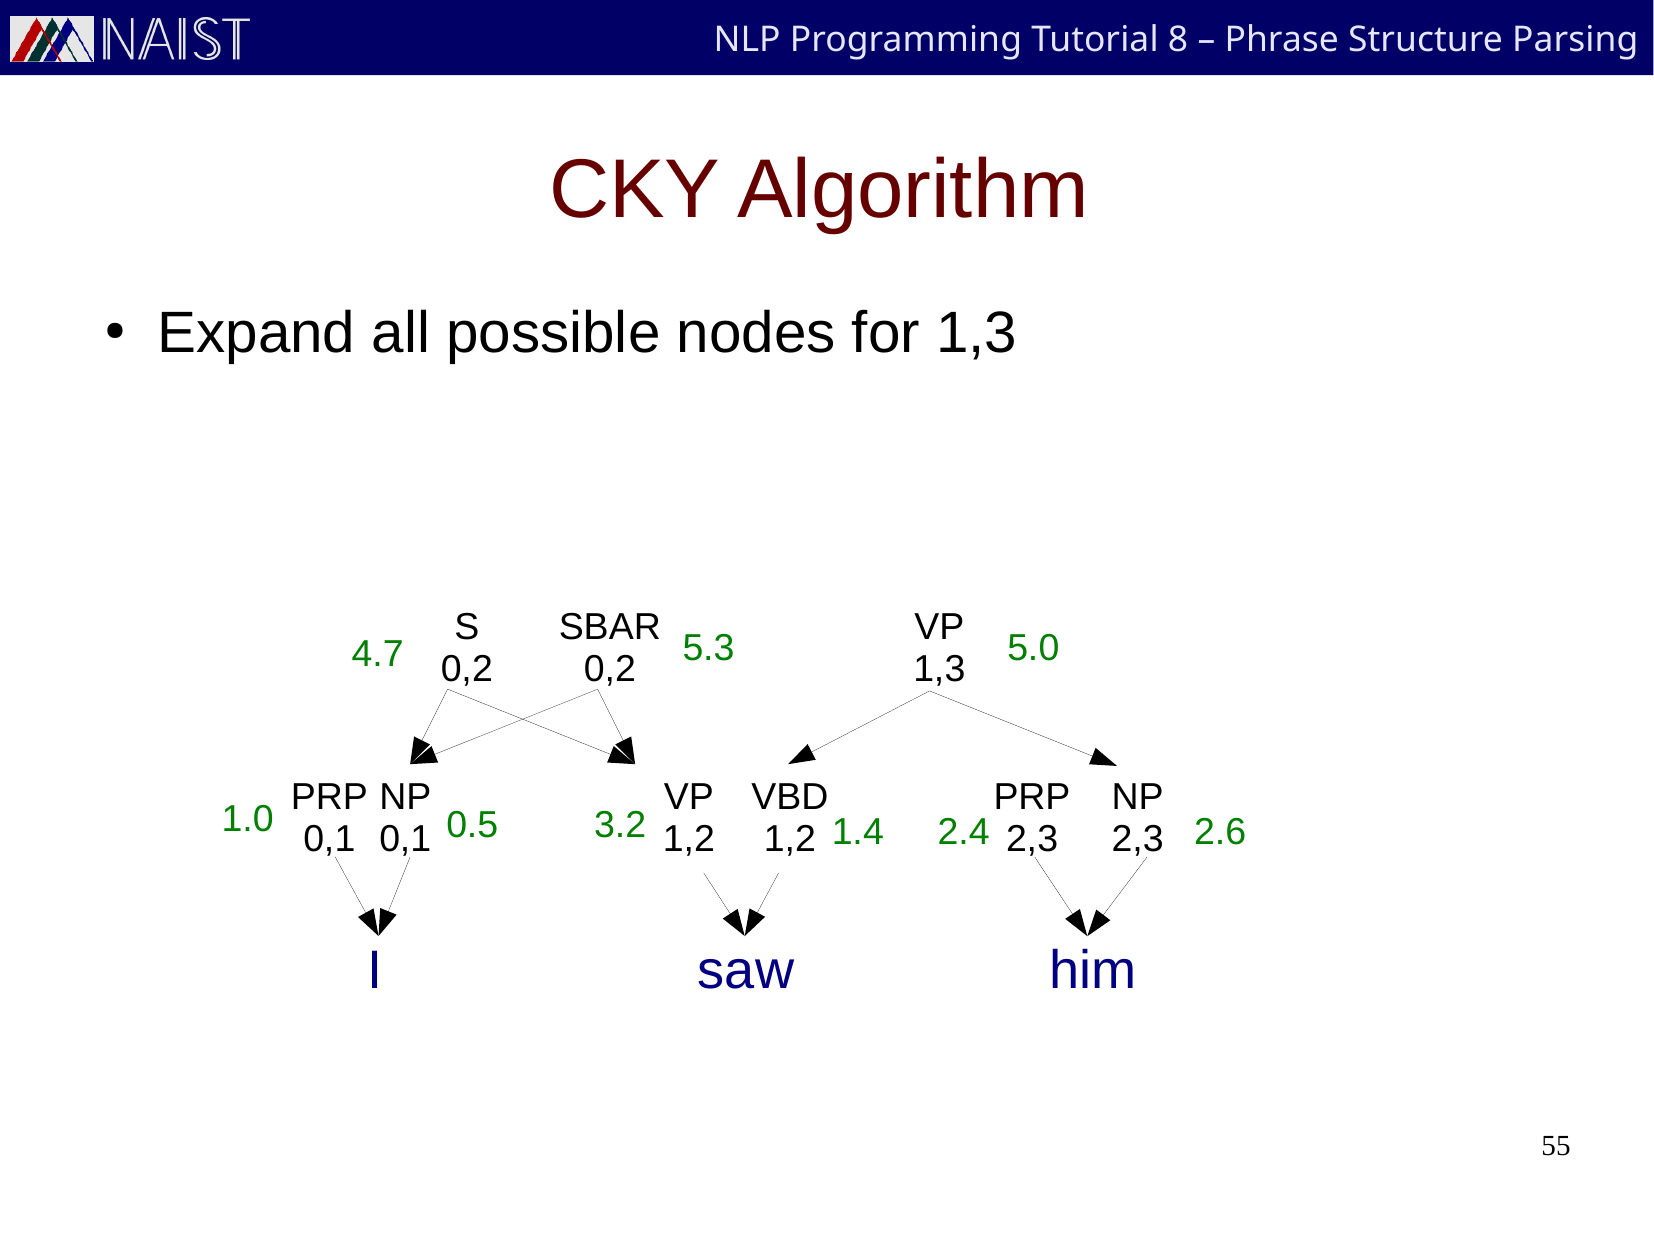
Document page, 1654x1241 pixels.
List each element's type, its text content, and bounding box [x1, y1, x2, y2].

text_box 1.0 [206, 790, 289, 847]
text_box 0.5 [431, 796, 514, 853]
text_box 1.4 [817, 803, 899, 861]
text_box NP 2,3 [1096, 768, 1179, 868]
text_box VBD 1,2 [736, 768, 844, 868]
text_box 2.6 [1179, 803, 1262, 861]
list Expand all possible nodes for 1,3 [86, 300, 1576, 366]
text_box 5.3 [667, 618, 750, 676]
text_box 3.2 [579, 795, 662, 853]
text_box NP 0,1 [364, 768, 447, 868]
text_box SBAR 0,2 [544, 598, 676, 698]
text_box PRP 0,1 [276, 768, 364, 868]
text_box VP 1,3 [919, 692, 944, 698]
text_box S 0,2 [426, 598, 508, 698]
text_box PRP 2,3 [978, 768, 1086, 868]
title CKY Algorithm [75, 92, 1564, 285]
text_box I saw him [352, 931, 1152, 1008]
text_box VP 1,3 [898, 598, 981, 698]
text_box VP 1,2 [648, 768, 730, 868]
picture [102, 17, 251, 60]
text_box 2.4 [922, 803, 1005, 861]
picture [10, 16, 94, 62]
text_box 5.0 [992, 618, 1075, 676]
text_box 4.7 [336, 624, 419, 682]
text_box SBAR 0,2 [579, 690, 601, 698]
text_box S 0,2 [444, 690, 466, 698]
